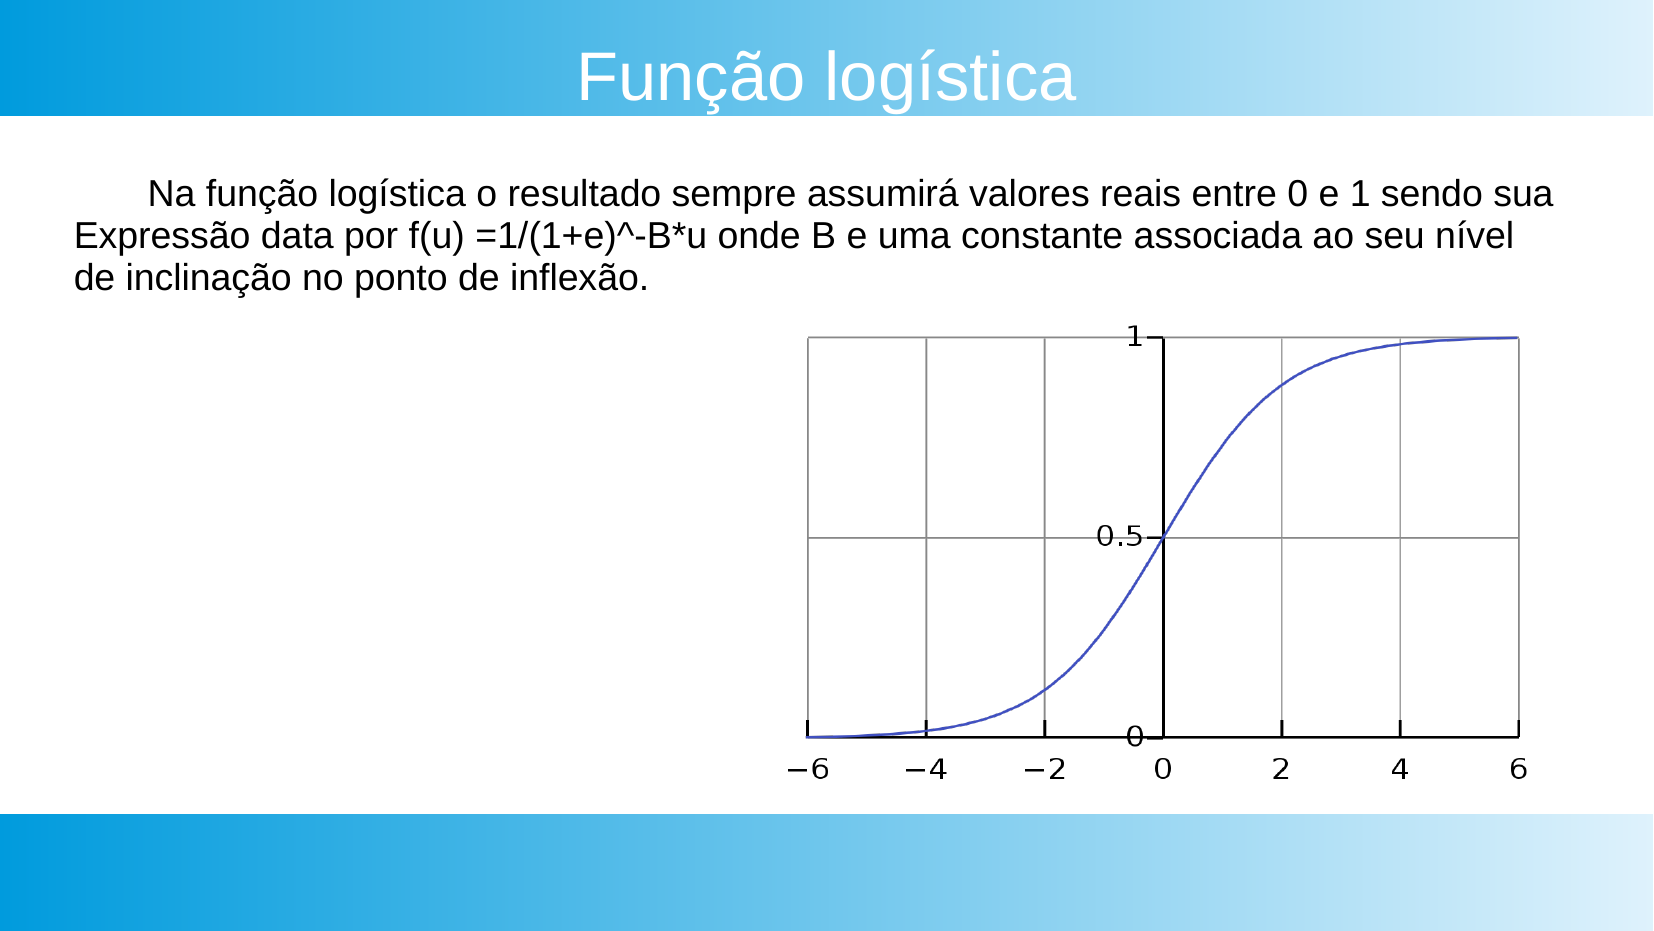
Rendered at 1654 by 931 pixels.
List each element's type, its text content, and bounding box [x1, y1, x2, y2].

picture [755, 307, 1571, 804]
text_box Na função logística o resultado sempre assumirá valores reais entre 0 e 1 sendo sua Expressão data por f(u) =1/(1+e)^-B*u onde B e uma constante associada ao seu nível de inclinação no ponto de inflexão. [59, 165, 1580, 307]
title Função logística [82, 37, 1571, 116]
